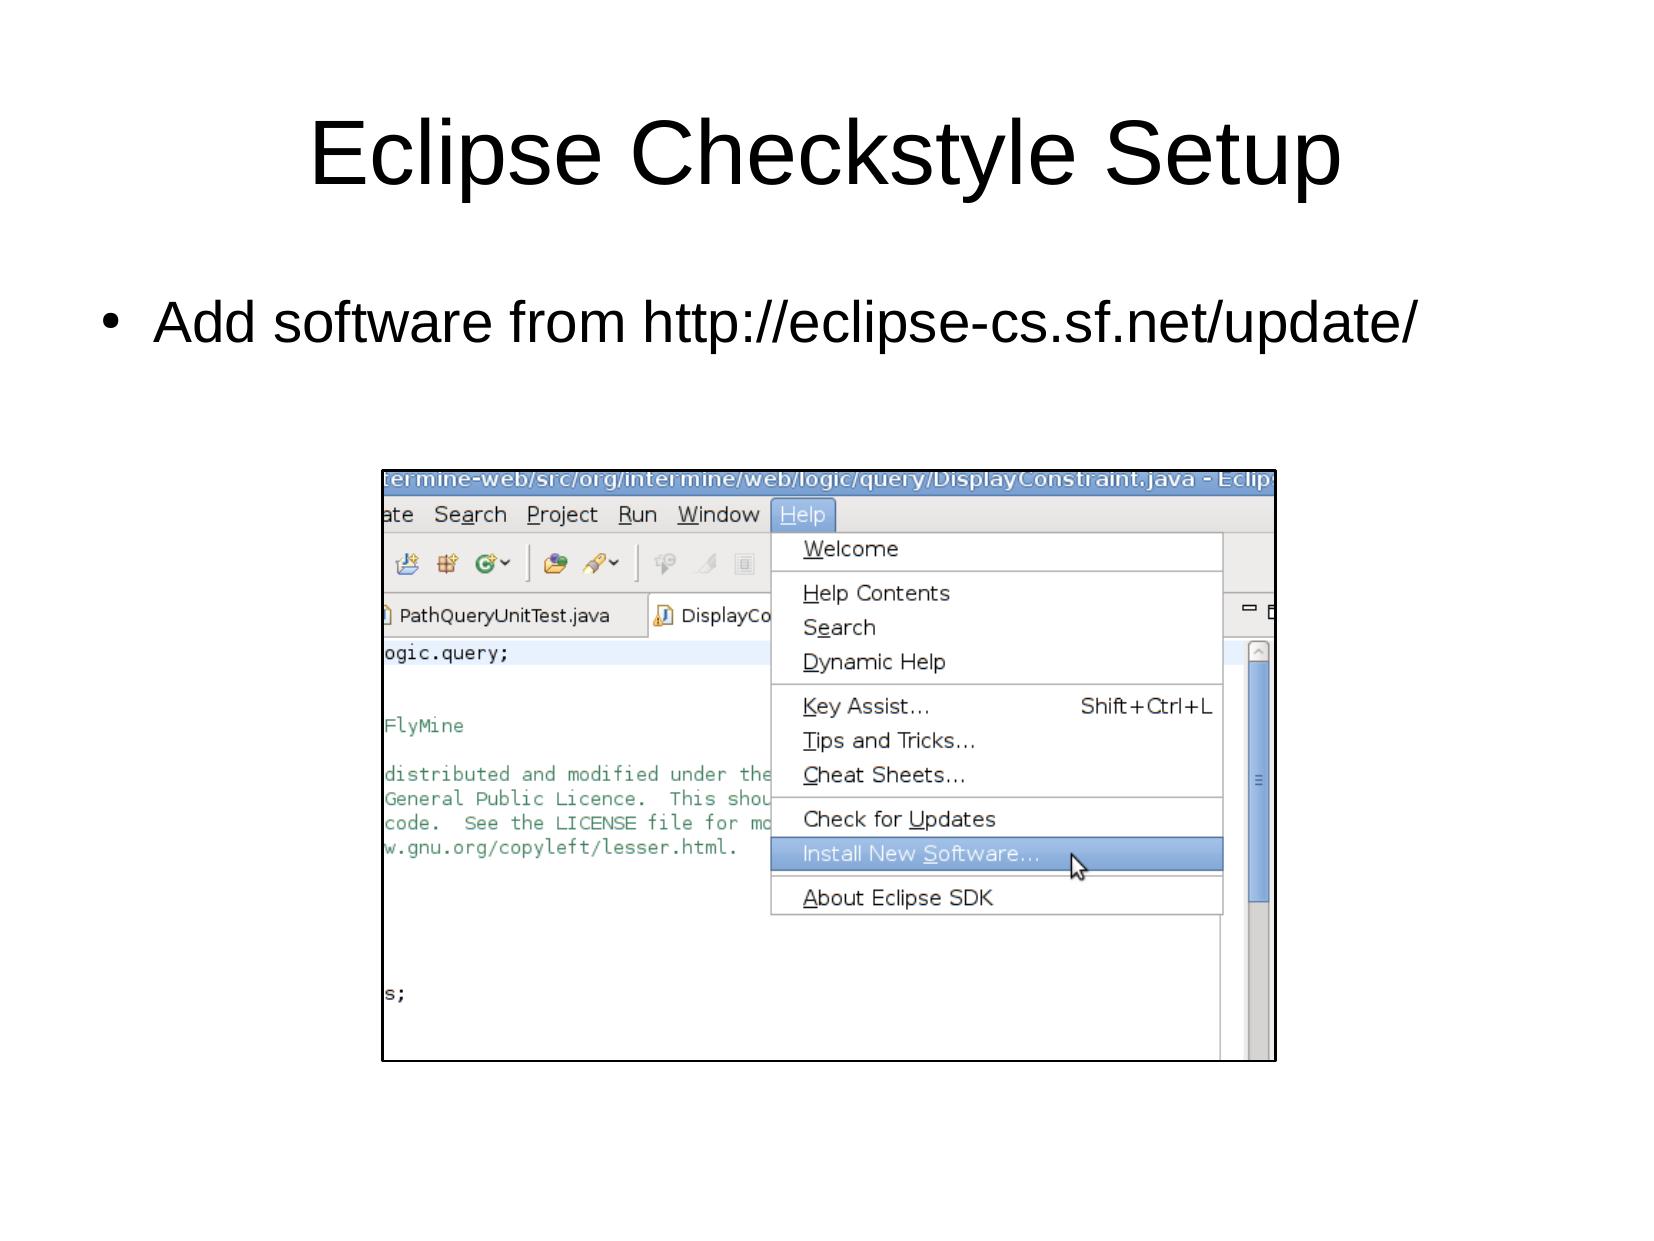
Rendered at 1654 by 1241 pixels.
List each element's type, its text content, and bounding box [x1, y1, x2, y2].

title Eclipse Checkstyle Setup [82, 49, 1571, 257]
list Add software from http://eclipse-cs.sf.net/update/ [82, 290, 1571, 1109]
